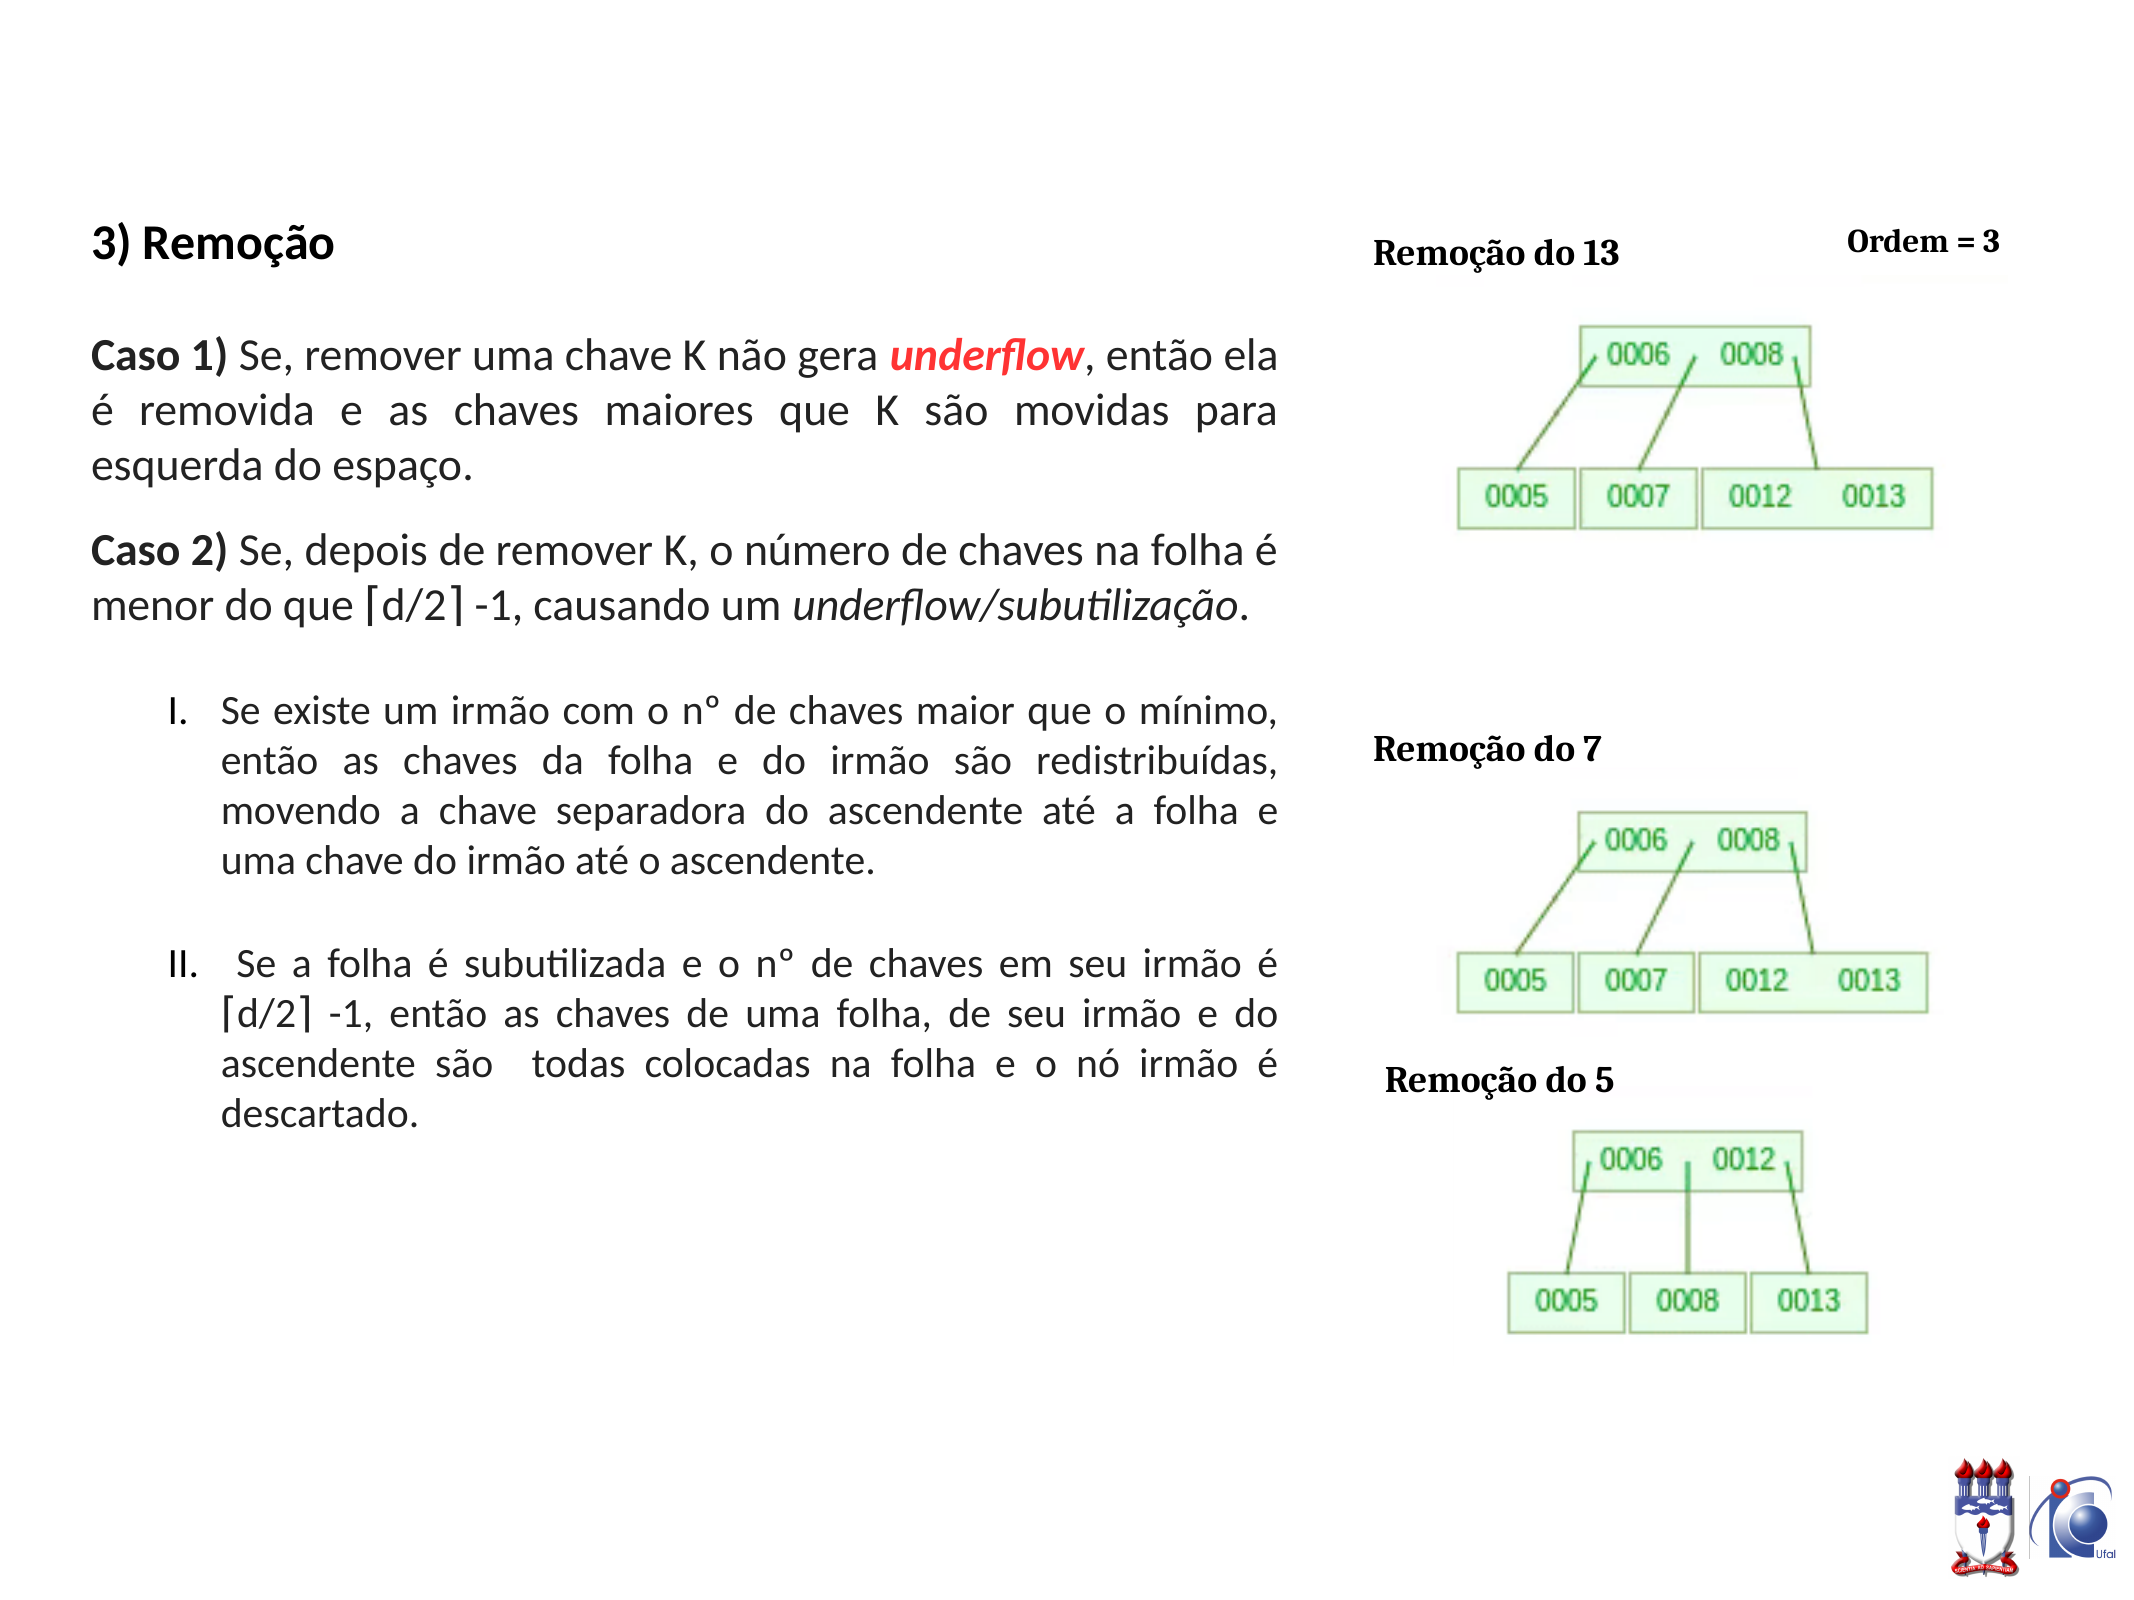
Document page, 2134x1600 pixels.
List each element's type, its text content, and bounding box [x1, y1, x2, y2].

picture [1948, 1456, 2020, 1579]
text_box Remoção do 13 [1358, 224, 1737, 327]
picture [1452, 1086, 1934, 1366]
picture [2028, 1476, 2116, 1559]
picture [1393, 275, 2008, 579]
text_box Remoção do 7 [1358, 720, 1737, 823]
picture [1393, 767, 2008, 1051]
text_box Remoção do 5 [1370, 1051, 1749, 1154]
list 3) Remoção Caso 1) Se, remover uma chave K não gera underflow, então ela é removida e as chaves maiores que K são movidas para esquerda do espaço. Caso 2) Se, depois de remover K, o número de chaves na folha é menor do que ⌈d/2⌉ -1, causando um underflow/subutilização. Se existe um irmão com o nº de chaves maior que o mínimo, então as chaves da folha e do irmão são redistribuídas, movendo a chave separadora do ascendente até a folha e uma chave do irmão até o ascendente. Se a folha é subutilizada e o nº de chaves em seu irmão é ⌈d/2⌉ -1, então as chaves de uma folha, de seu irmão e do ascendente são todas colocadas na folha e o nó irmão é descartado. [82, 200, 1288, 1493]
text_box Ordem = 3 [1832, 215, 2079, 308]
